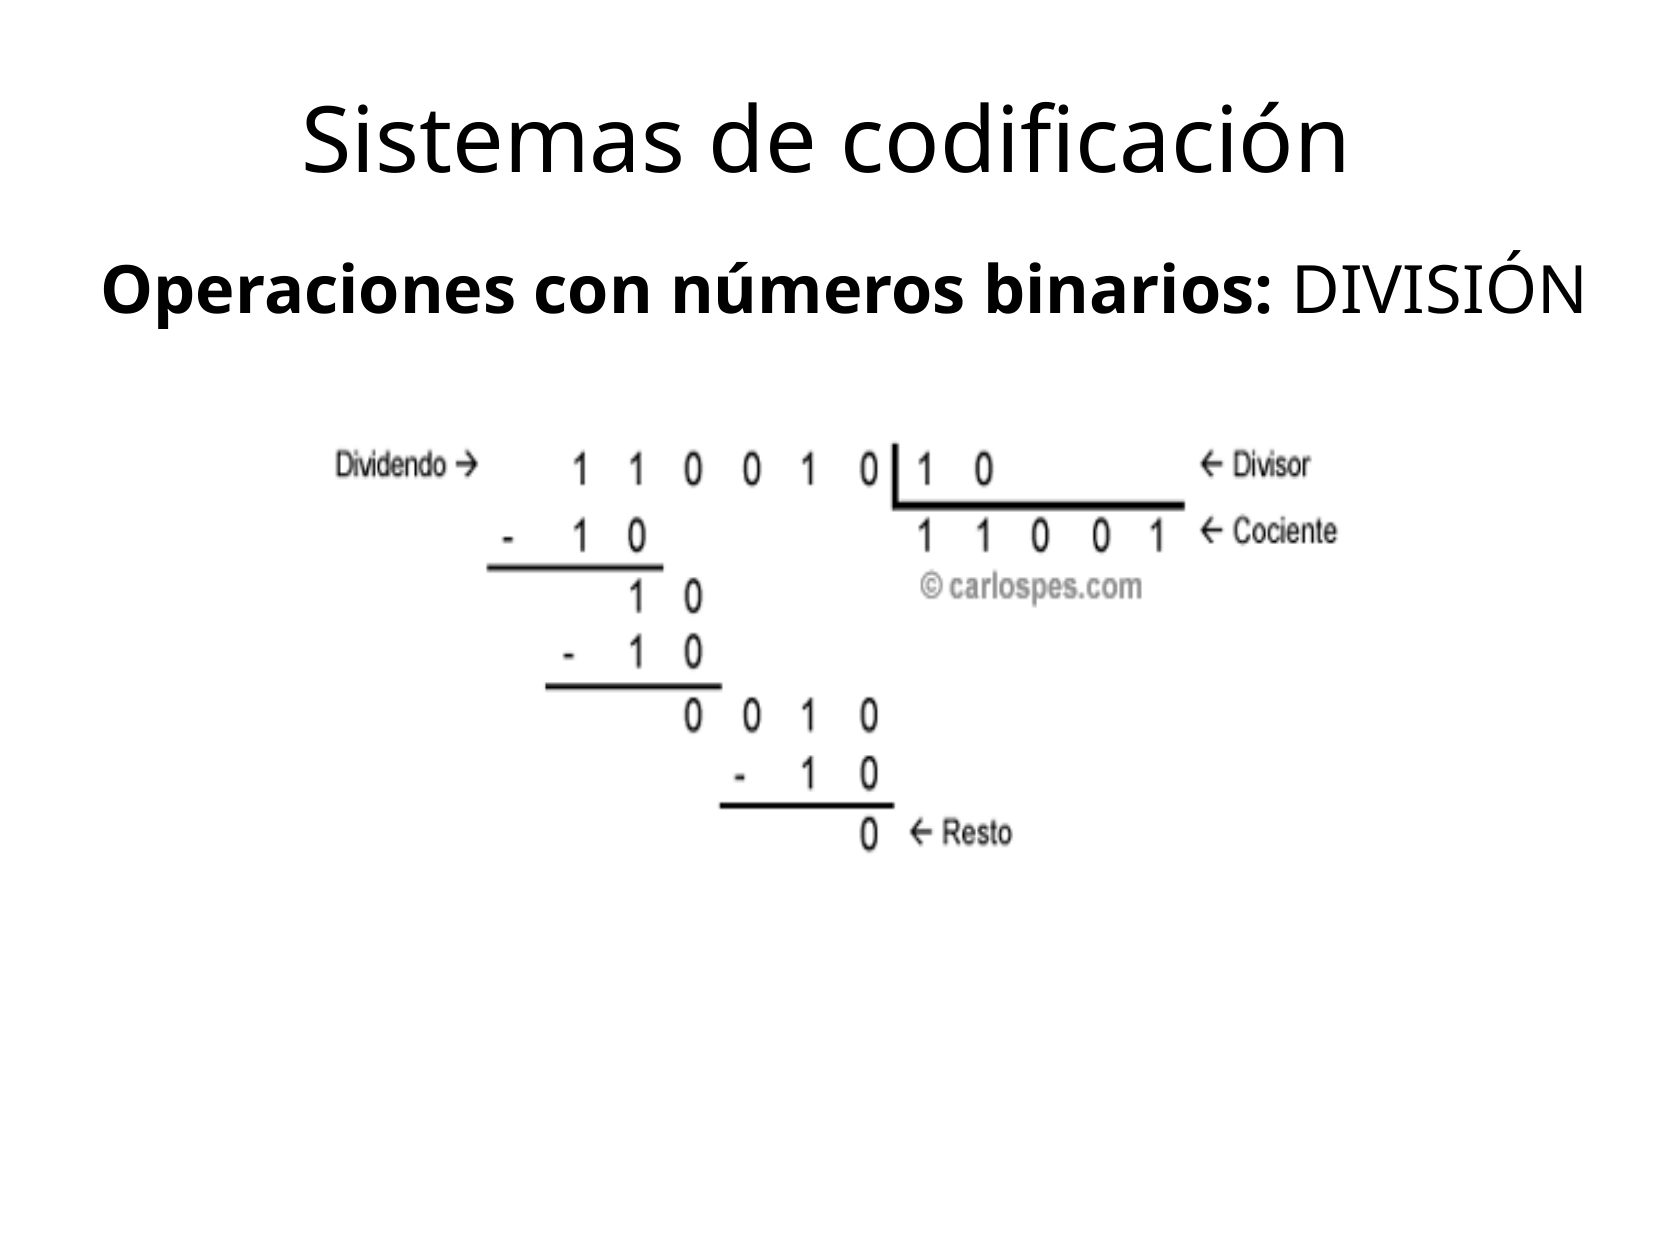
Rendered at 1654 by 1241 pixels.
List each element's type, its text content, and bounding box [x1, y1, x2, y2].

picture [330, 436, 1347, 862]
list Operaciones con números binarios: DIVISIÓN [100, 242, 1654, 1086]
title Sistemas de codificación [82, 49, 1571, 225]
